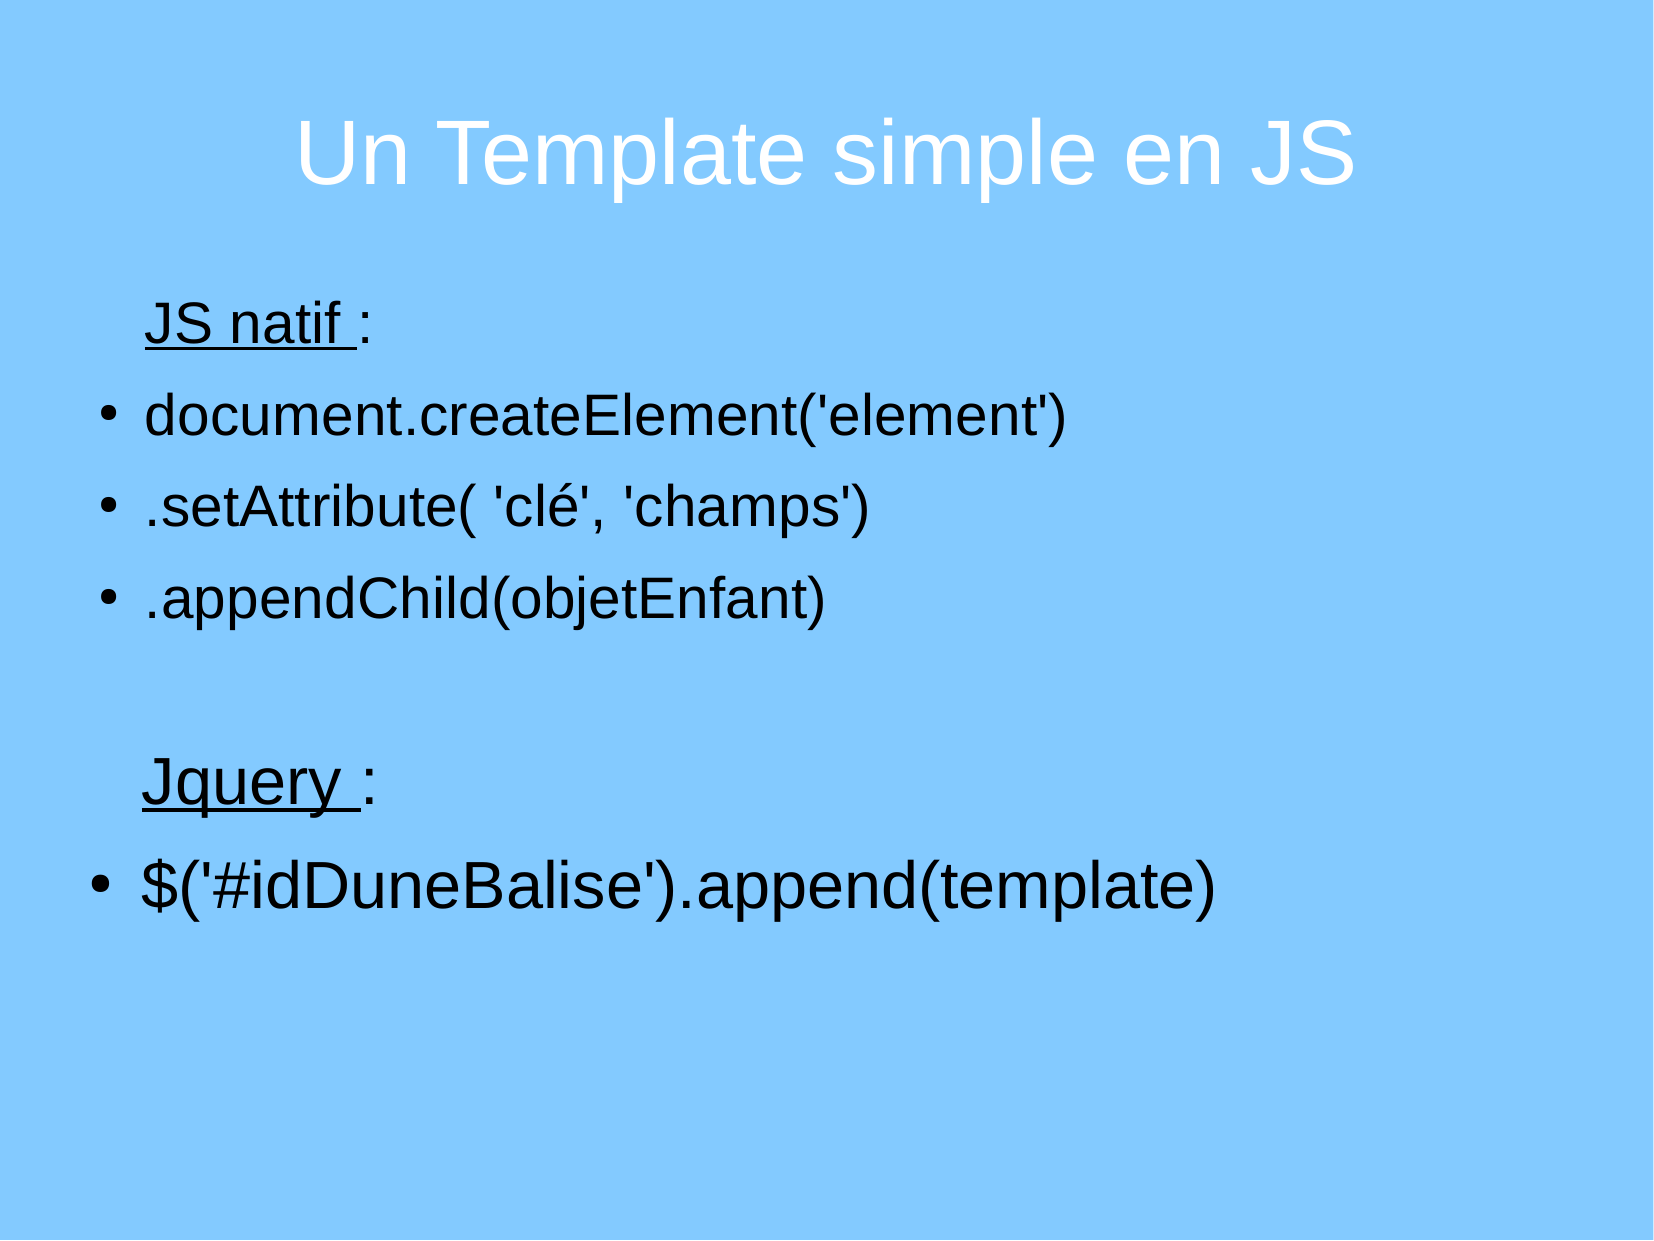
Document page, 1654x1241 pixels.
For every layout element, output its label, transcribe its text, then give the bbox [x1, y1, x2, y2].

list Jquery : $('#idDuneBalise').append(template) [70, 744, 1560, 1088]
title Un Template simple en JS [82, 49, 1571, 257]
list JS natif : document.createElement('element') .setAttribute( 'clé', 'champs') .appendChild(objetEnfant) [82, 290, 1571, 634]
